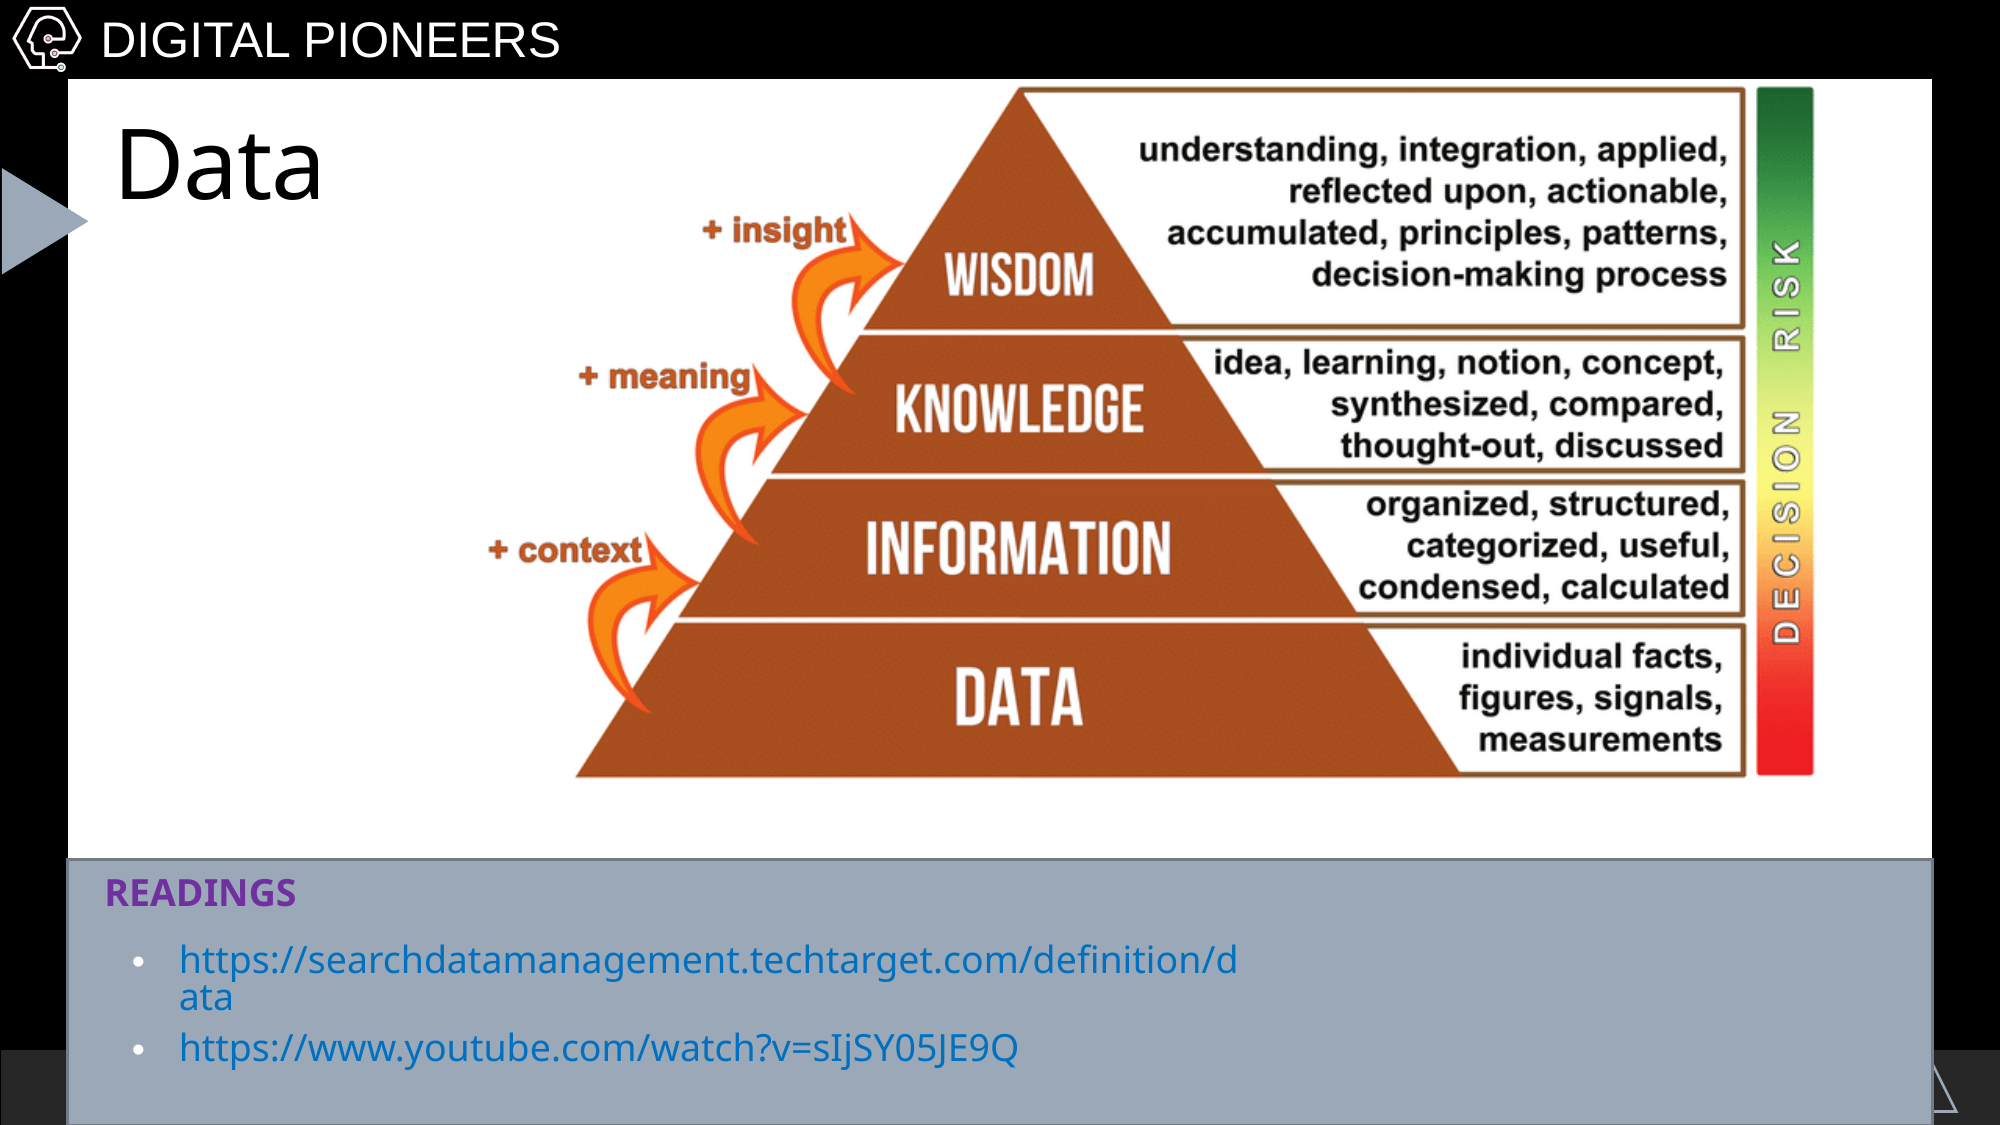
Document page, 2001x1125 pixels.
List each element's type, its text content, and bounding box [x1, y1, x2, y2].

text_box [68, 860, 1933, 1125]
text_box DIGITAL PIONEERS [85, 0, 596, 76]
picture [487, 85, 1816, 780]
text_box https://searchdatamanagement.techtarget.com/definition/data https://www.youtube.com/watch?v=sIjSY05JE9Q [116, 928, 1264, 1080]
text_box READINGS [89, 861, 326, 922]
picture [7, 5, 85, 73]
title Data [98, 93, 487, 243]
